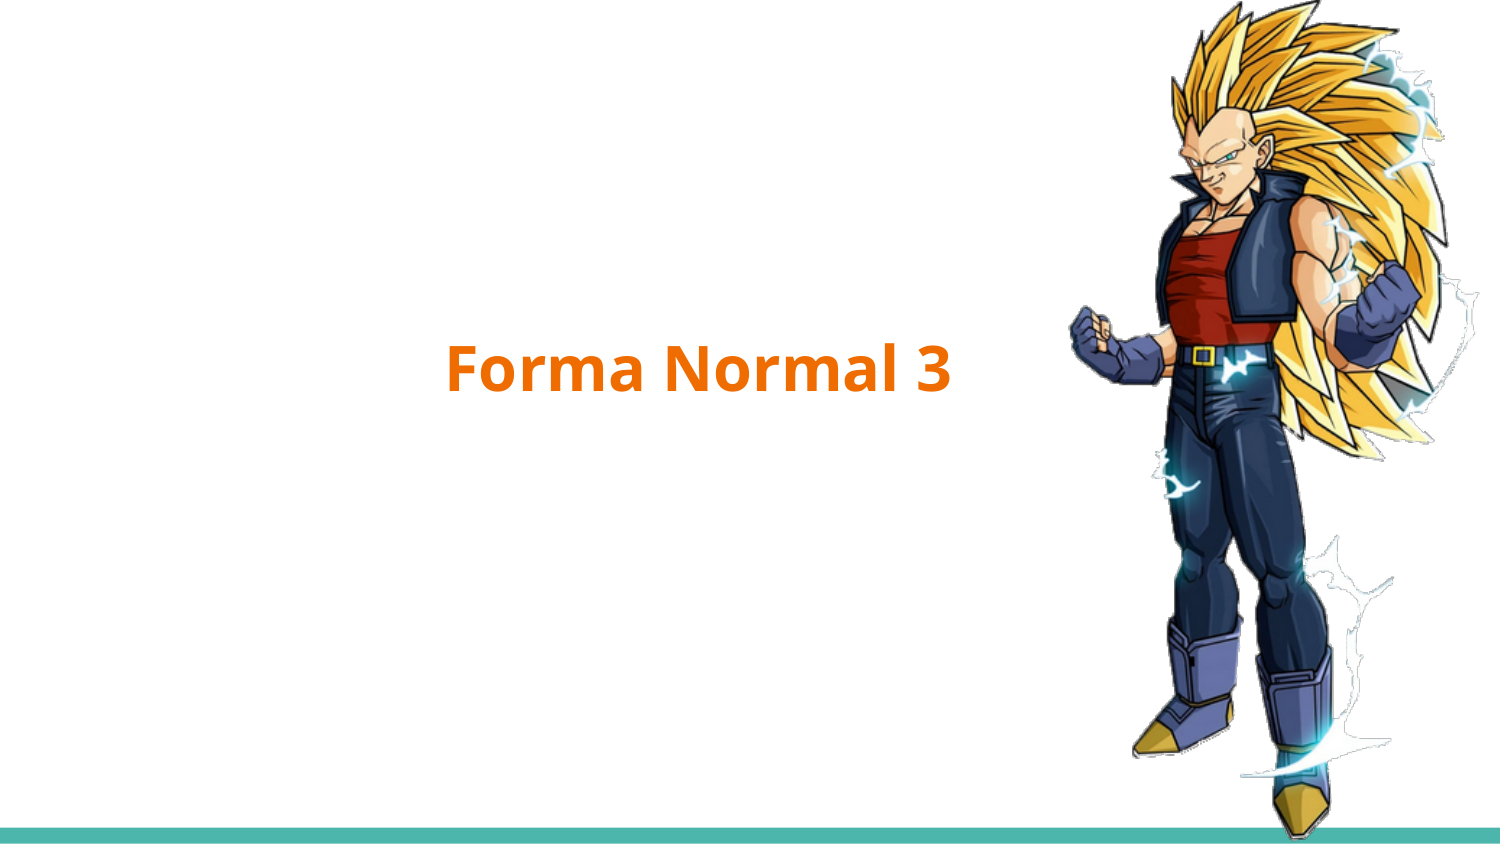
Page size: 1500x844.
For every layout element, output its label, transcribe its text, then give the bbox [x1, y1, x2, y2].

title Forma Normal 3 [0, 309, 1027, 426]
picture [1027, 0, 1500, 844]
